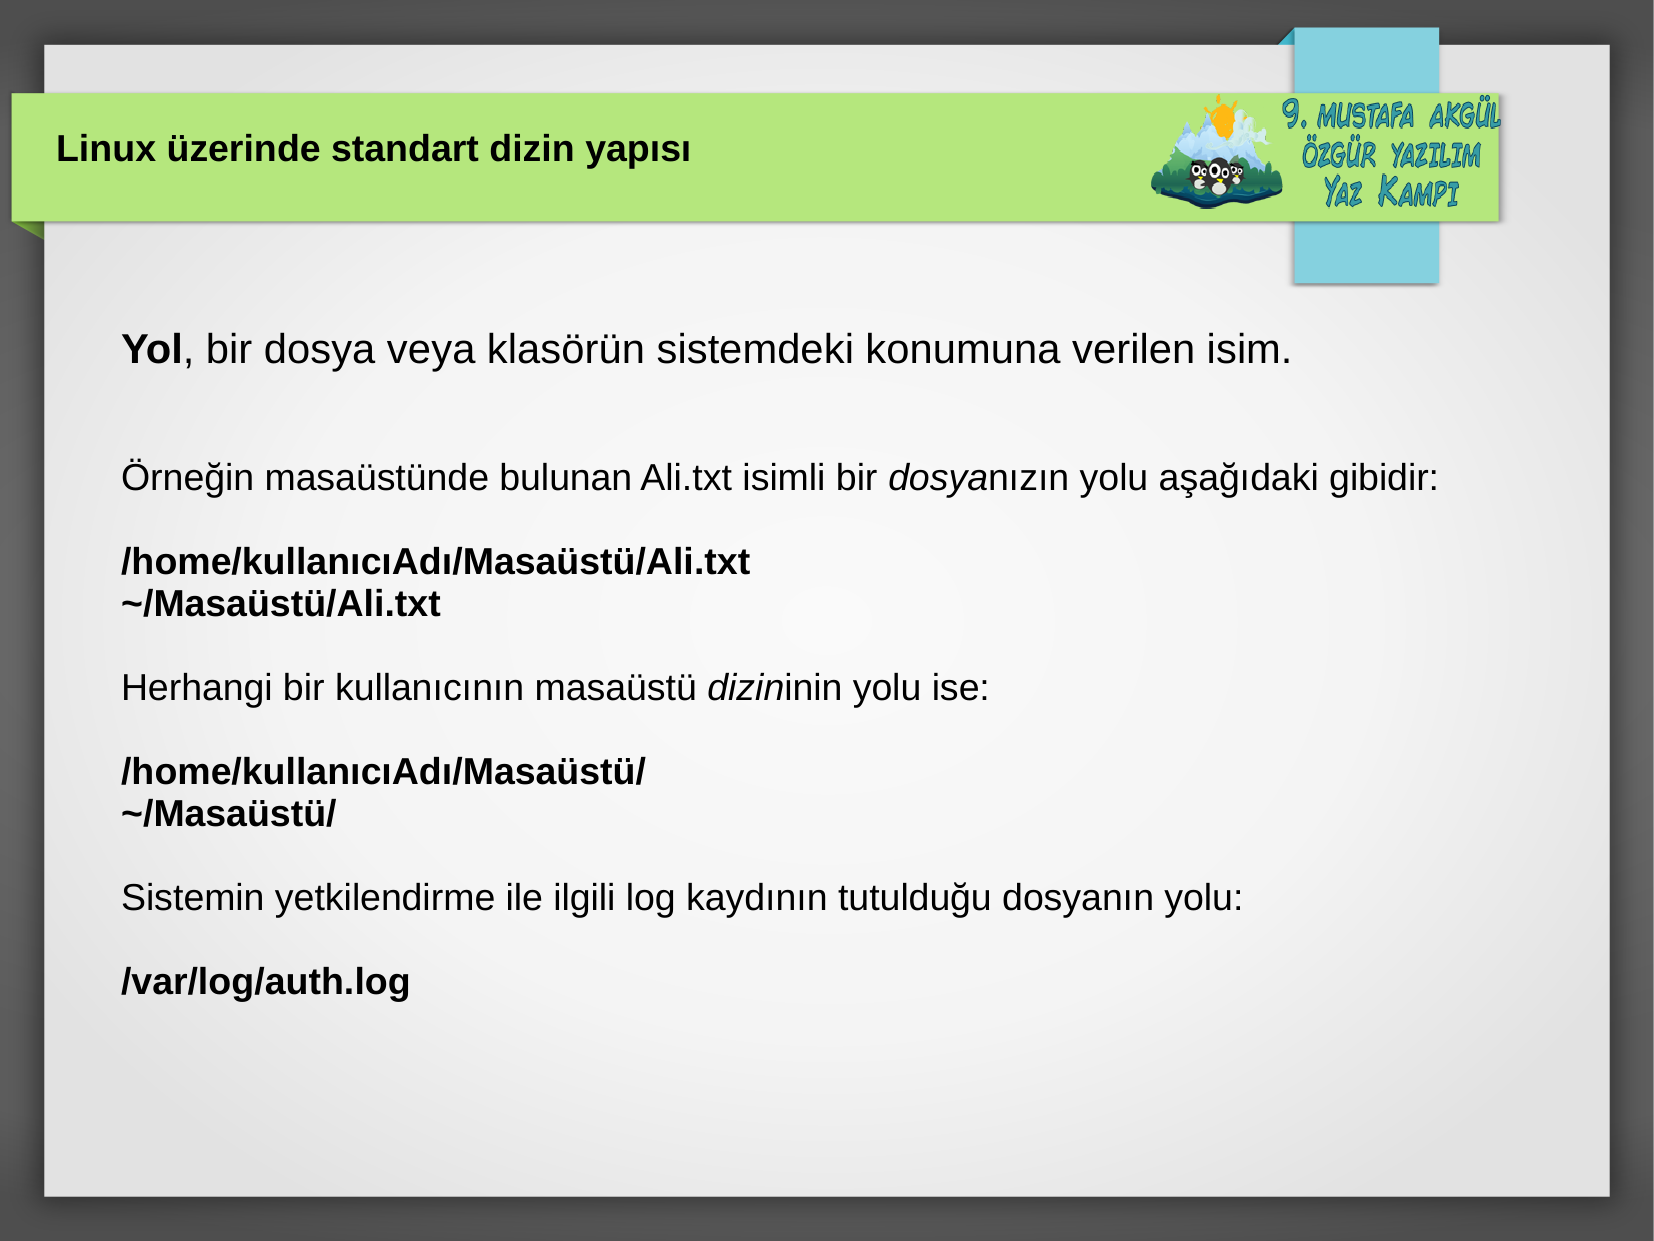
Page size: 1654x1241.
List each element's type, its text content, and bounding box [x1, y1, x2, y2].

text_box Linux üzerinde standart dizin yapısı [41, 120, 1134, 220]
text_box Yol, bir dosya veya klasörün sistemdeki konumuna verilen isim. Örneğin masaüstünde bulunan Ali.txt isimli bir dosyanızın yolu aşağıdaki gibidir: /home/kullanıcıAdı/Masaüstü/Ali.txt ~/Masaüstü/Ali.txt Herhangi bir kullanıcının masaüstü dizininin yolu ise: /home/kullanıcıAdı/Masaüstü/ ~/Masaüstü/ Sistemin yetkilendirme ile ilgili log kaydının tutulduğu dosyanın yolu: /var/log/auth.log [106, 318, 1577, 1011]
picture [0, 0, 1654, 1241]
